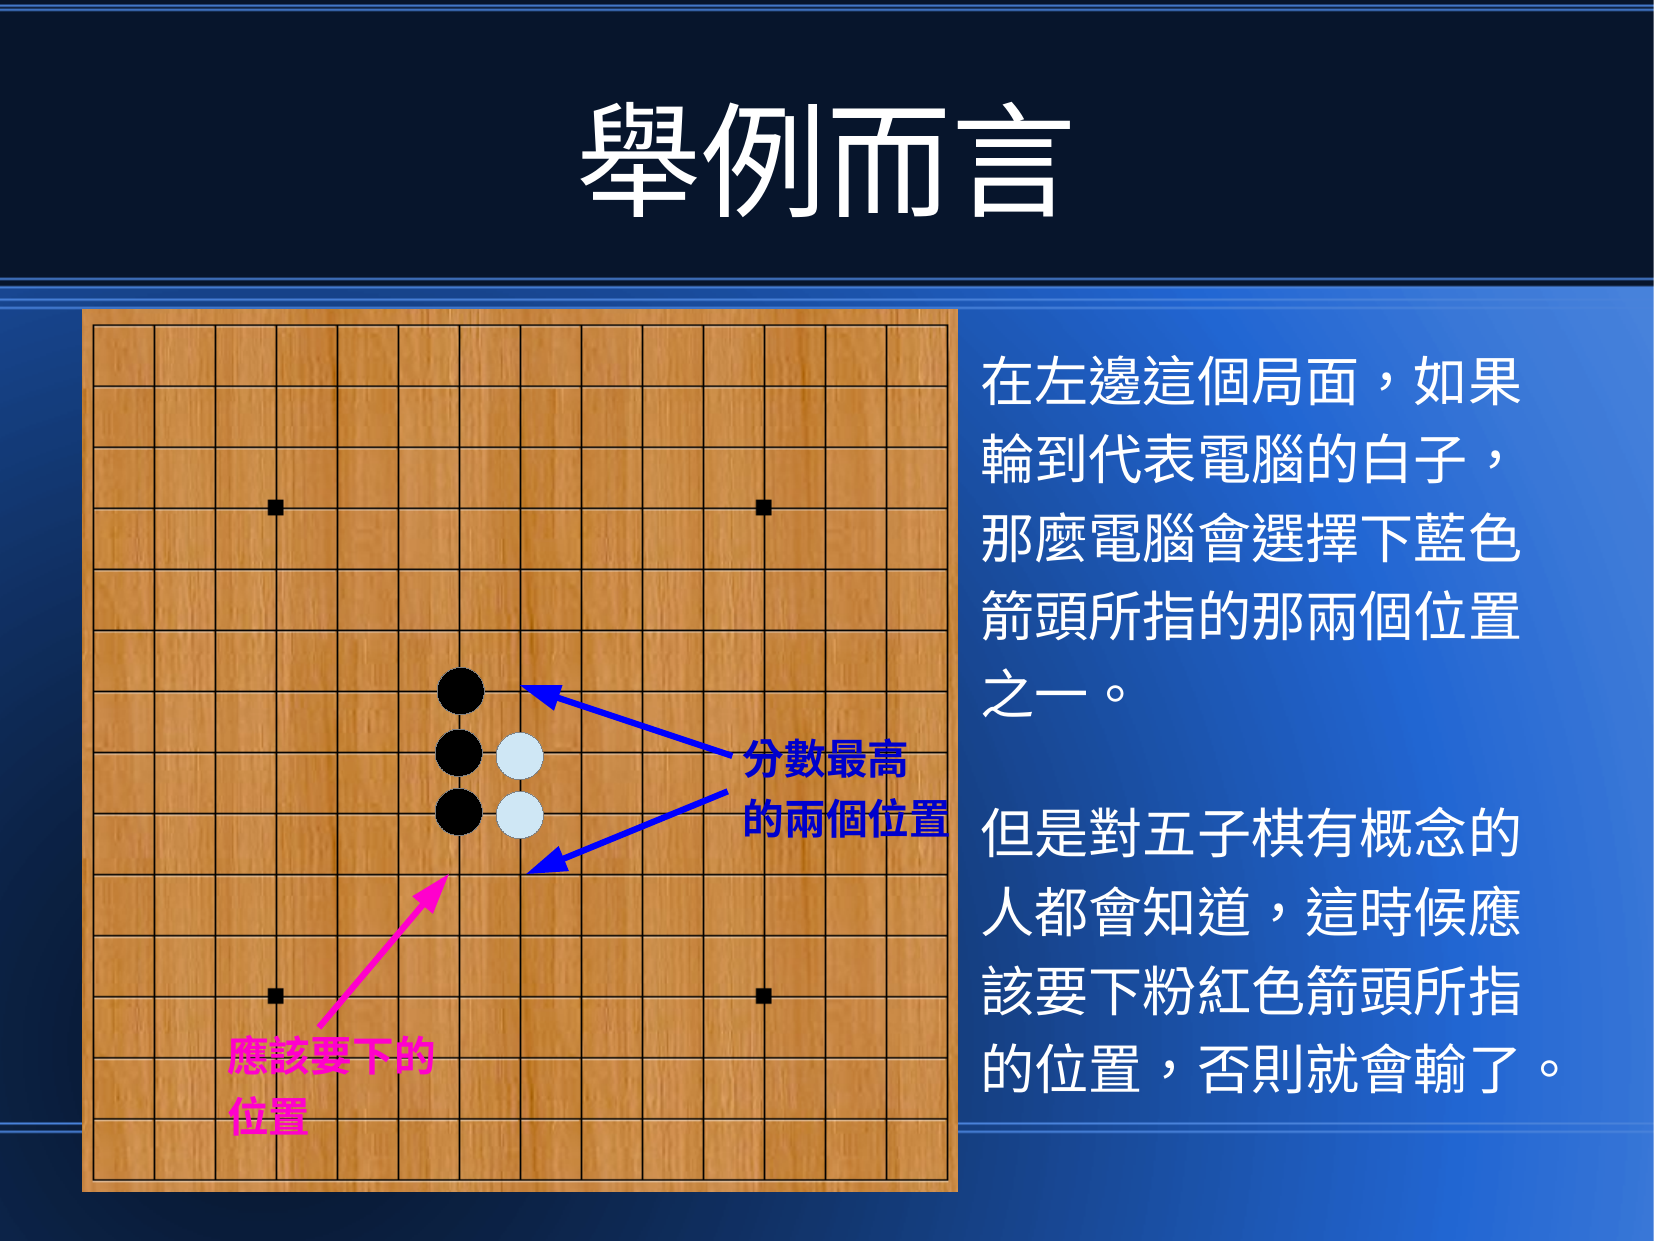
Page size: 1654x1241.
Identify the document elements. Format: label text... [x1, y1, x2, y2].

text_box [496, 732, 544, 780]
text_box 在左邊這個局面，如果 輪到代表電腦的白子， 那麼電腦會選擇下藍色 箭頭所指的那兩個位置 之一。 但是對五子棋有概念的 人都會知道，這時候應 該要下粉紅色箭頭所指 的位置，否則就會輸了。 [965, 330, 1592, 1029]
text_box 分數最高 的兩個位置 [727, 718, 967, 839]
text_box [496, 791, 544, 839]
text_box 應該要下的位置 [212, 1015, 452, 1136]
title 舉例而言 [82, 49, 1571, 257]
text_box [435, 788, 483, 836]
text_box [437, 667, 485, 715]
text_box [435, 729, 483, 777]
picture [0, 0, 1654, 1241]
